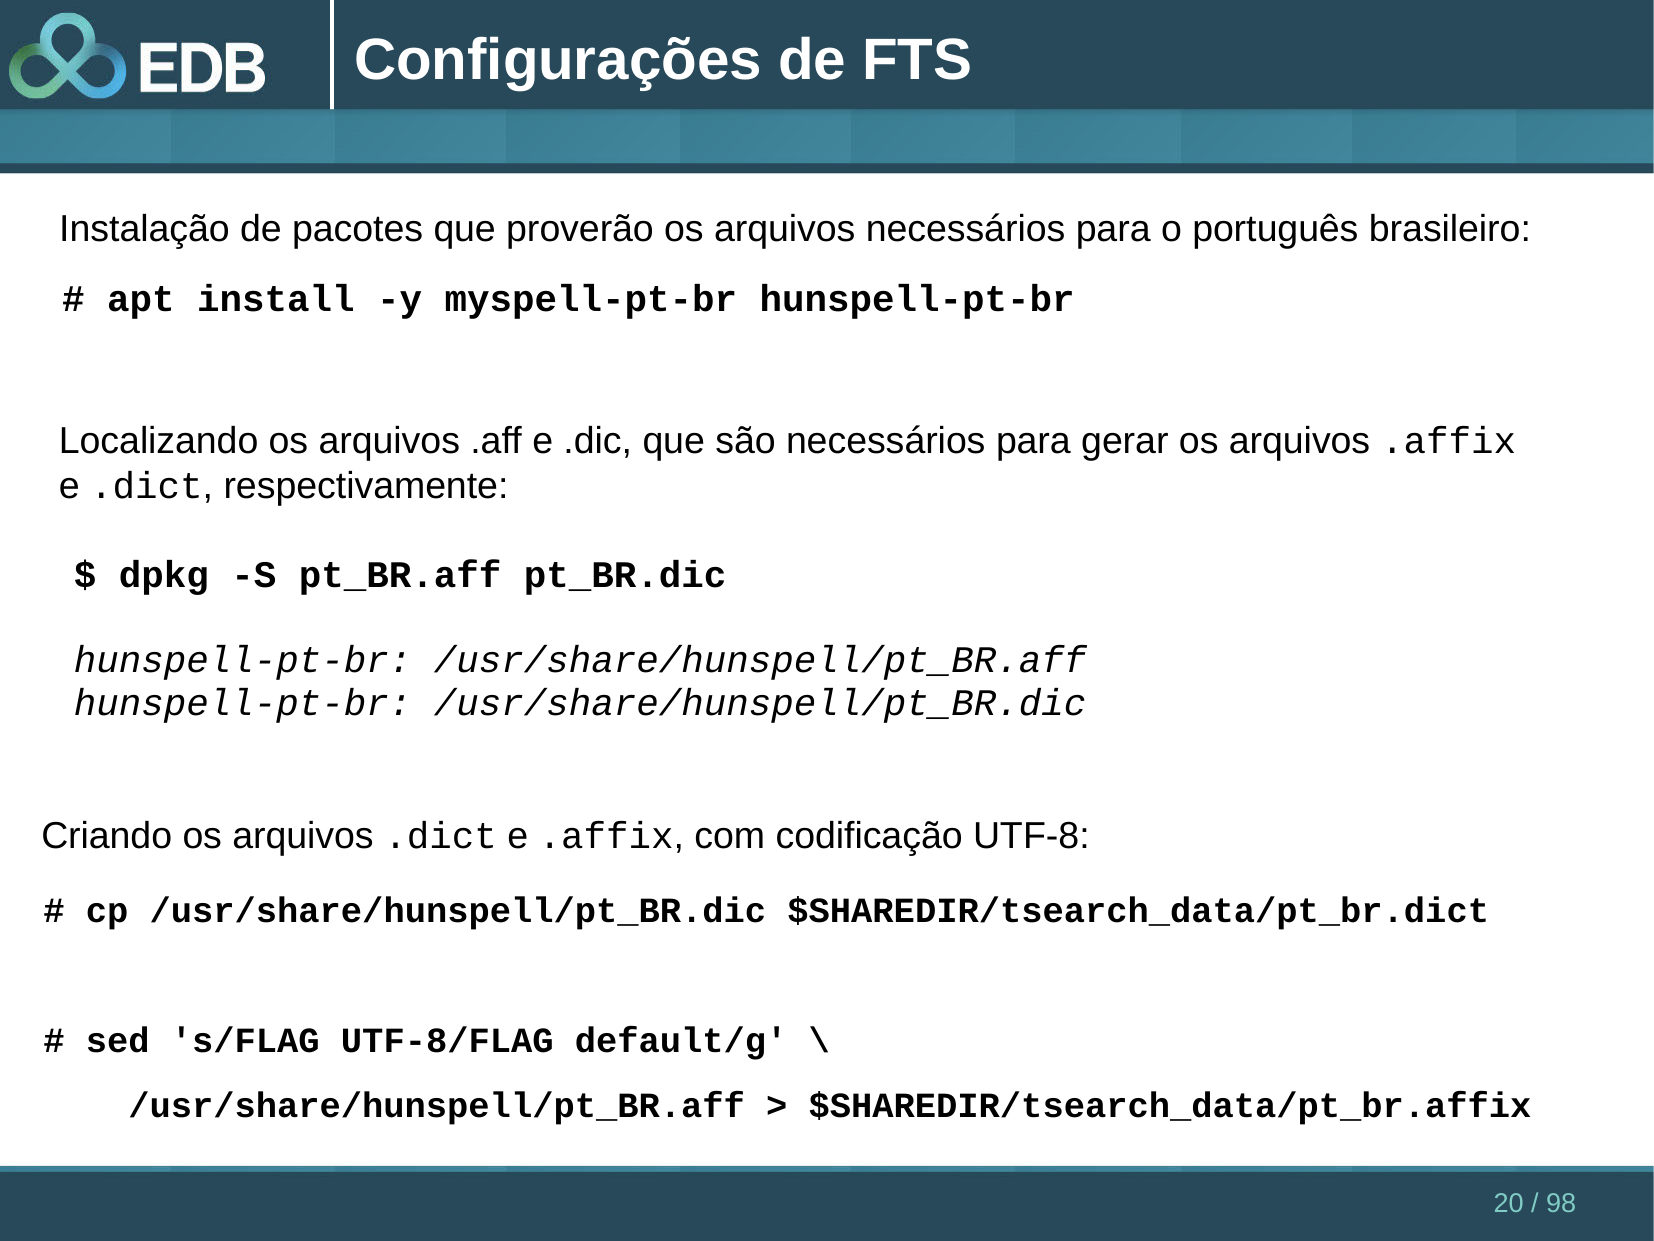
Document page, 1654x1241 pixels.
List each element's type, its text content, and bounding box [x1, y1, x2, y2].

text_box $ dpkg -S pt_BR.aff pt_BR.dic hunspell-pt-br: /usr/share/hunspell/pt_BR.aff hunspell-pt-br: /usr/share/hunspell/pt_BR.dic [59, 549, 1304, 735]
title Configurações de FTS [354, 26, 1595, 92]
list Criando os arquivos .dict e .affix, com codificação UTF-8: [41, 814, 1530, 861]
text_box # cp /usr/share/hunspell/pt_BR.dic $SHAREDIR/tsearch_data/pt_br.dict # sed 's/FLAG UTF-8/FLAG default/g' \ /usr/share/hunspell/pt_BR.aff > $SHAREDIR/tsearch_data/pt_br.affix [28, 885, 1595, 1137]
text_box # apt install -y myspell-pt-br hunspell-pt-br [47, 273, 1211, 331]
list Localizando os arquivos .aff e .dic, que são necessários para gerar os arquivos .affix e .dict, respectivamente: [59, 419, 1595, 510]
picture [0, 0, 1654, 1241]
text_box Instalação de pacotes que proverão os arquivos necessários para o português brasileiro: [44, 200, 1550, 258]
